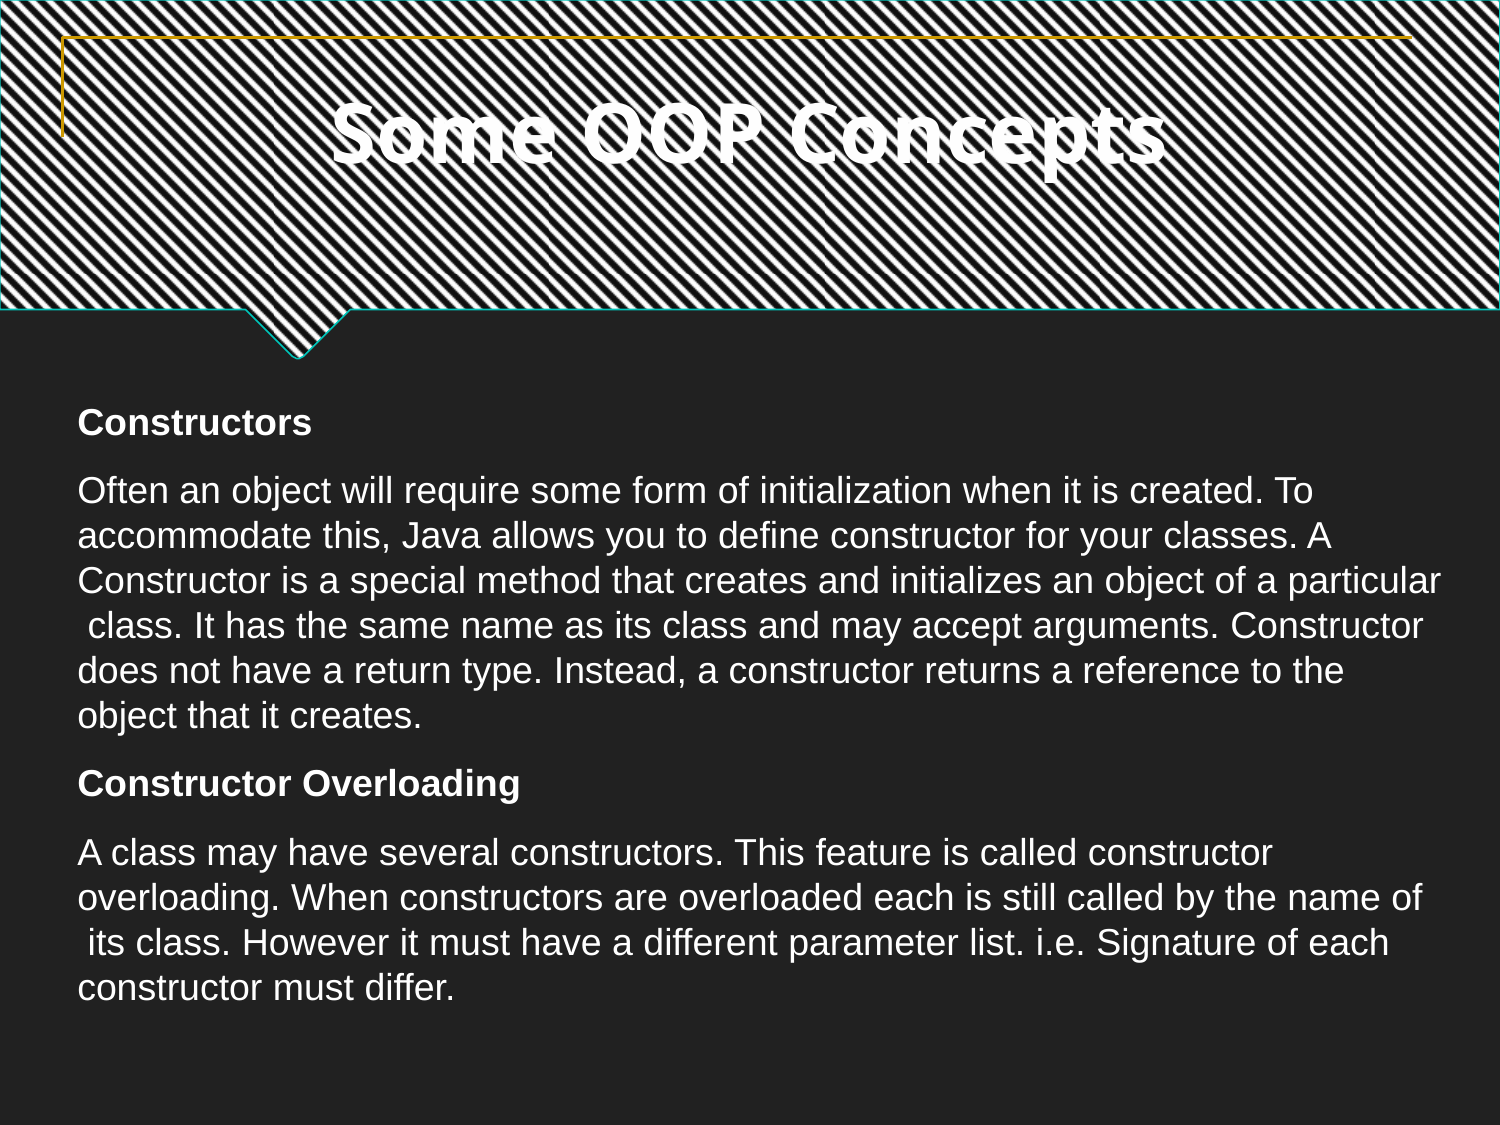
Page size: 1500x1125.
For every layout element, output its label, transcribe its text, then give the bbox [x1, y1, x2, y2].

text_box Constructors Often an object will require some form of initialization when it is created. To accommodate this, Java allows you to define constructor for your classes. A Constructor is a special method that creates and initializes an object of a particular class. It has the same name as its class and may accept arguments. Constructor does not have a return type. Instead, a constructor returns a reference to the object that it creates. Constructor Overloading A class may have several constructors. This feature is called constructor overloading. When constructors are overloaded each is still called by the name of its class. However it must have a different parameter list. i.e. Signature of each constructor must differ. [75, 395, 1449, 1054]
picture [1, 1, 1499, 357]
title Some OOP Concepts [132, 73, 1368, 233]
